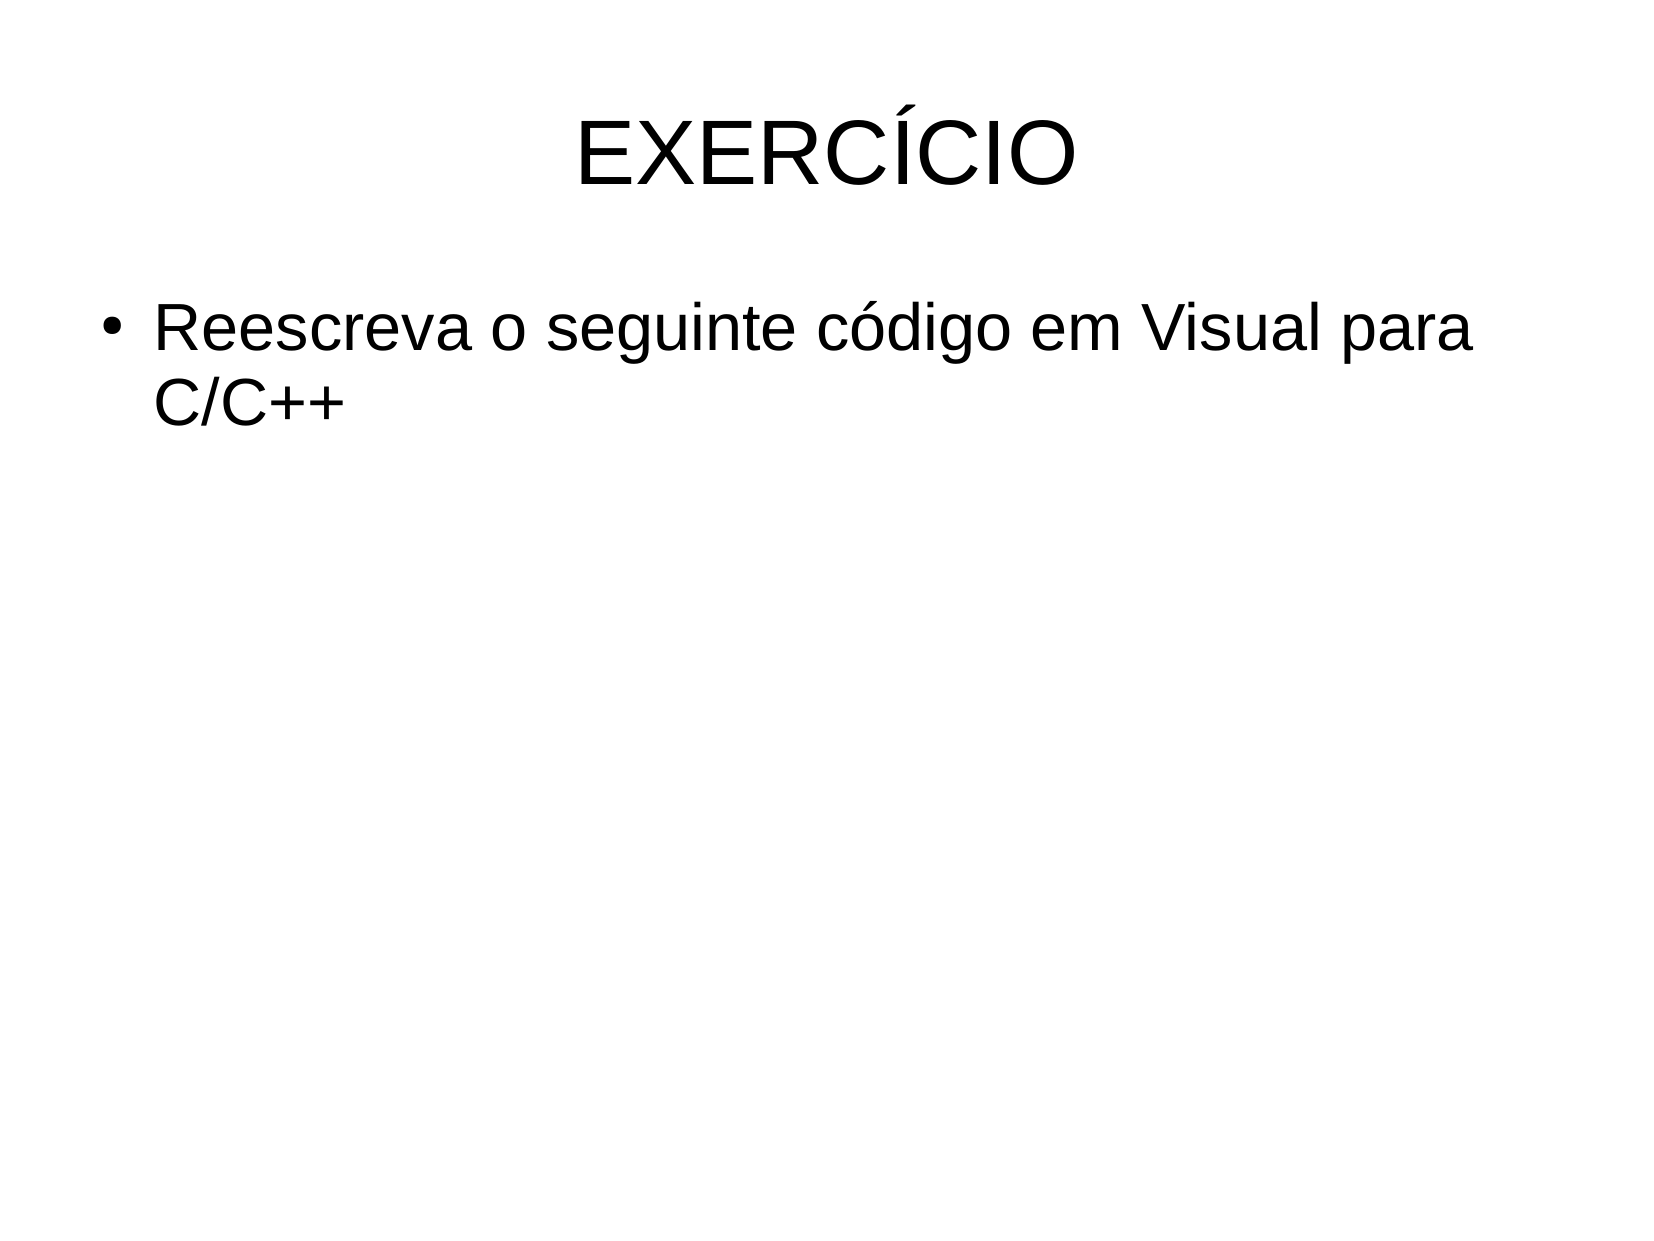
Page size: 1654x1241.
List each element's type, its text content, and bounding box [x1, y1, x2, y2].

title EXERCÍCIO [82, 49, 1571, 257]
list Reescreva o seguinte código em Visual para C/C++ [82, 290, 1571, 1109]
